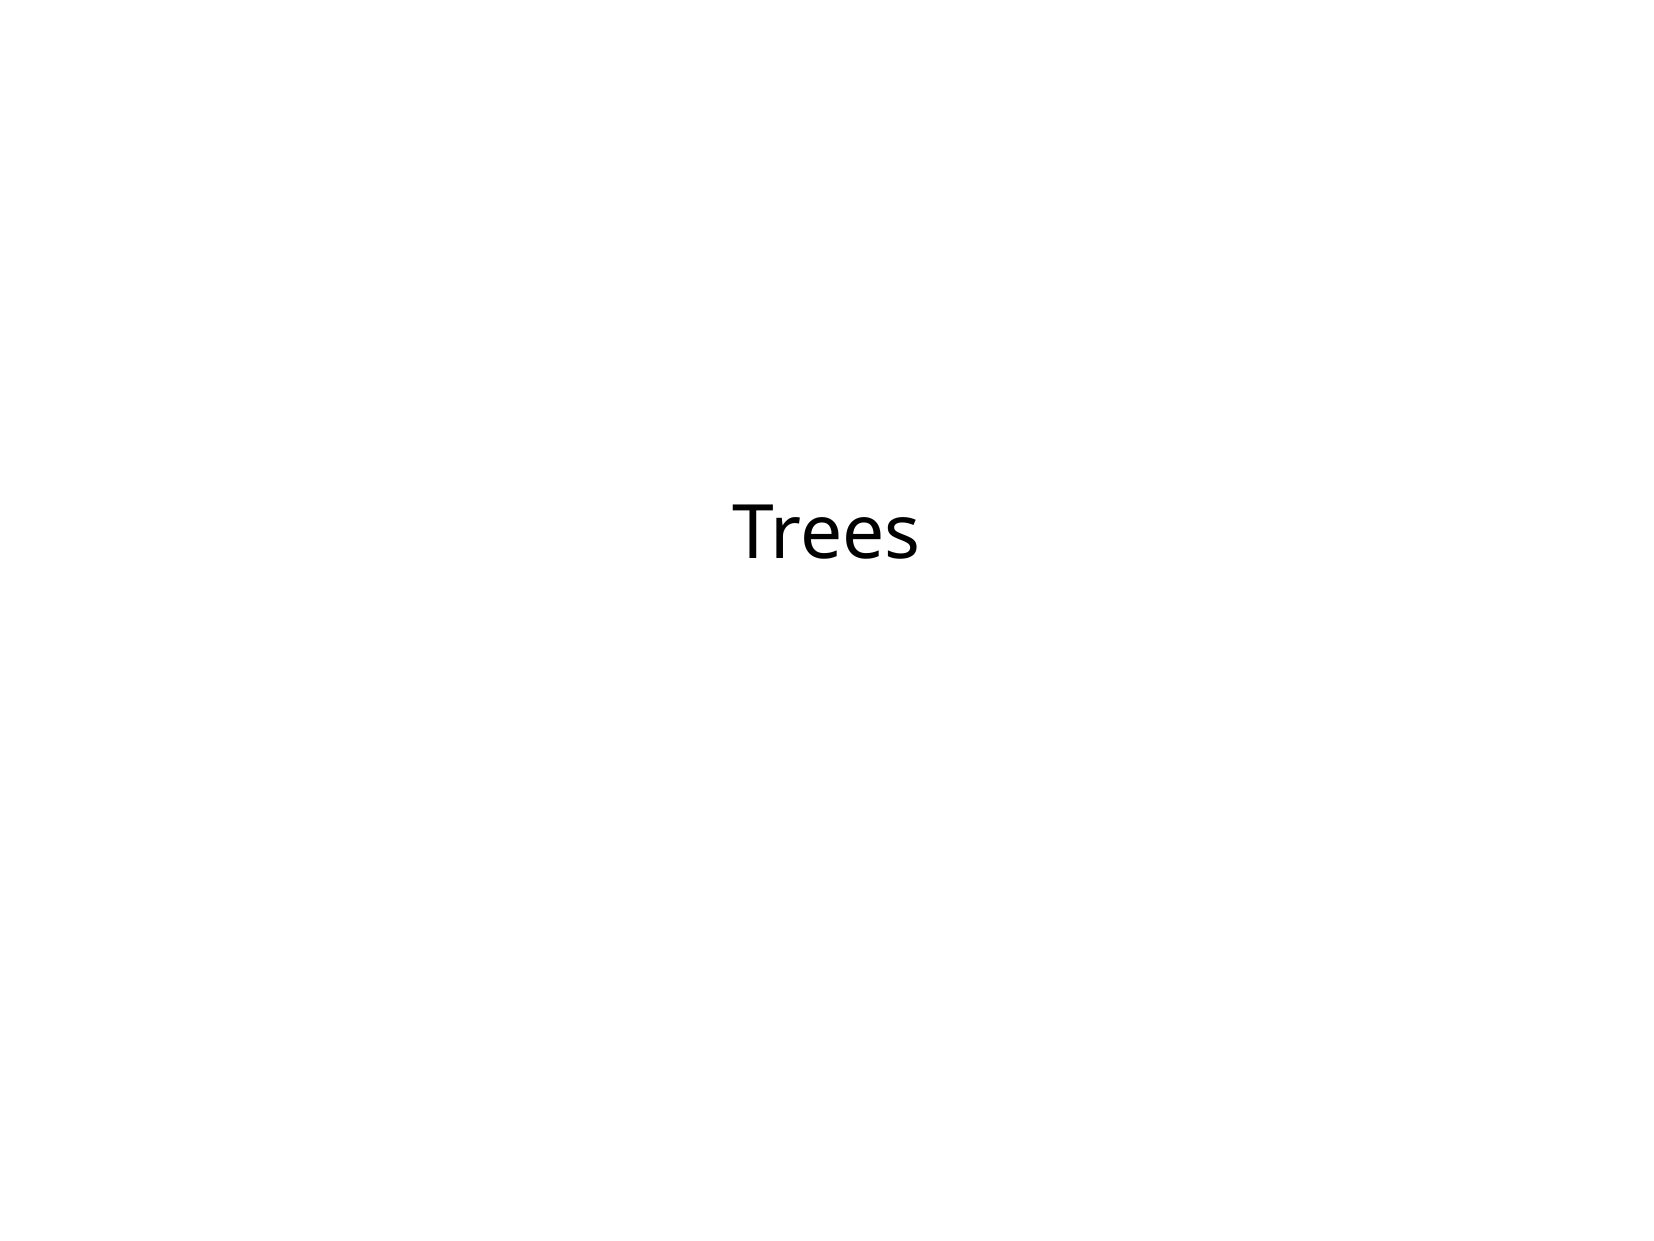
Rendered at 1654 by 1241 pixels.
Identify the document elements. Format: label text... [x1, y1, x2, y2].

subtitle Trees [82, 49, 1571, 1010]
